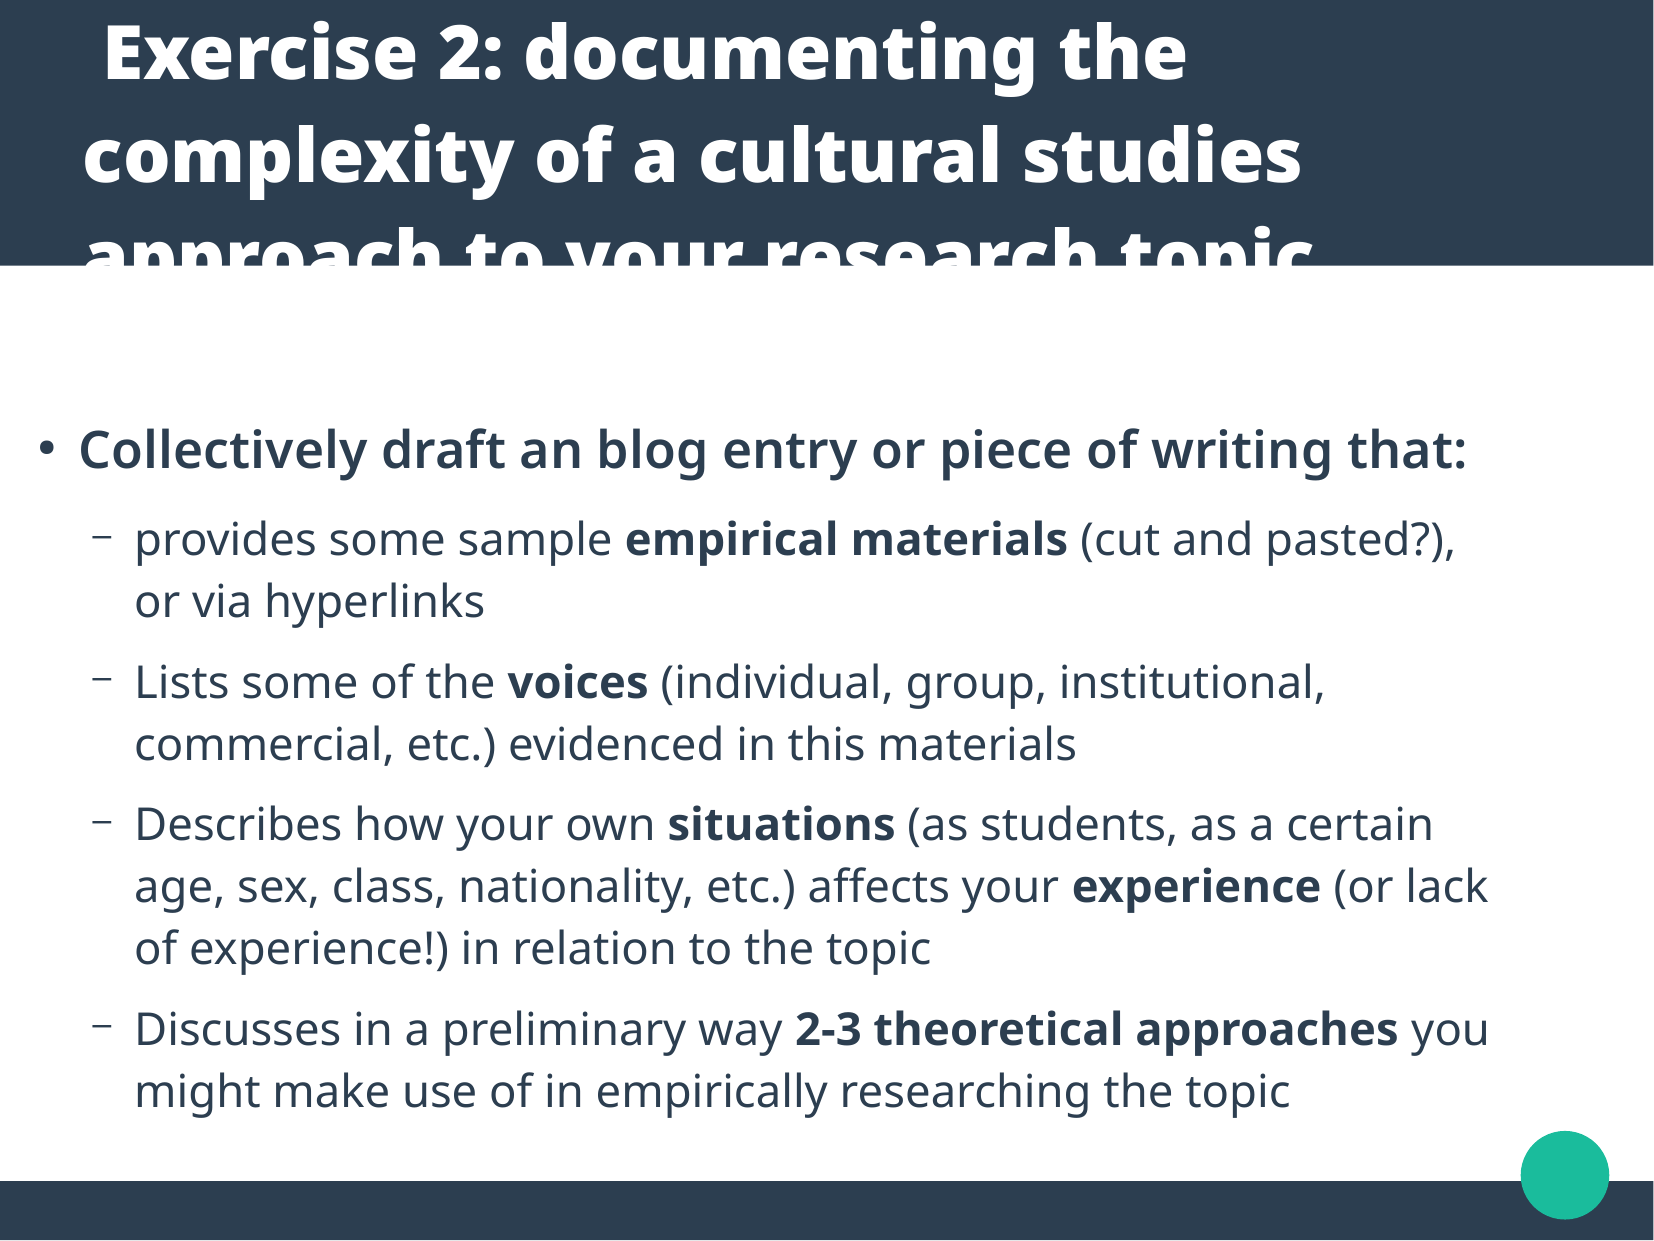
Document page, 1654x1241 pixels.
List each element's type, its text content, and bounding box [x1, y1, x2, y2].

title Exercise 2: documenting the complexity of a cultural studies approach to your research topic [82, 0, 1571, 308]
list Collectively draft an blog entry or piece of writing that: provides some sample empirical materials (cut and pasted?), or via hyperlinks Lists some of the voices (individual, group, institutional, commercial, etc.) evidenced in this materials Describes how your own situations (as students, as a certain age, sex, class, nationality, etc.) affects your experience (or lack of experience!) in relation to the topic Discusses in a preliminary way 2-3 theoretical approaches you might make use of in empirically researching the topic [23, 413, 1512, 1133]
